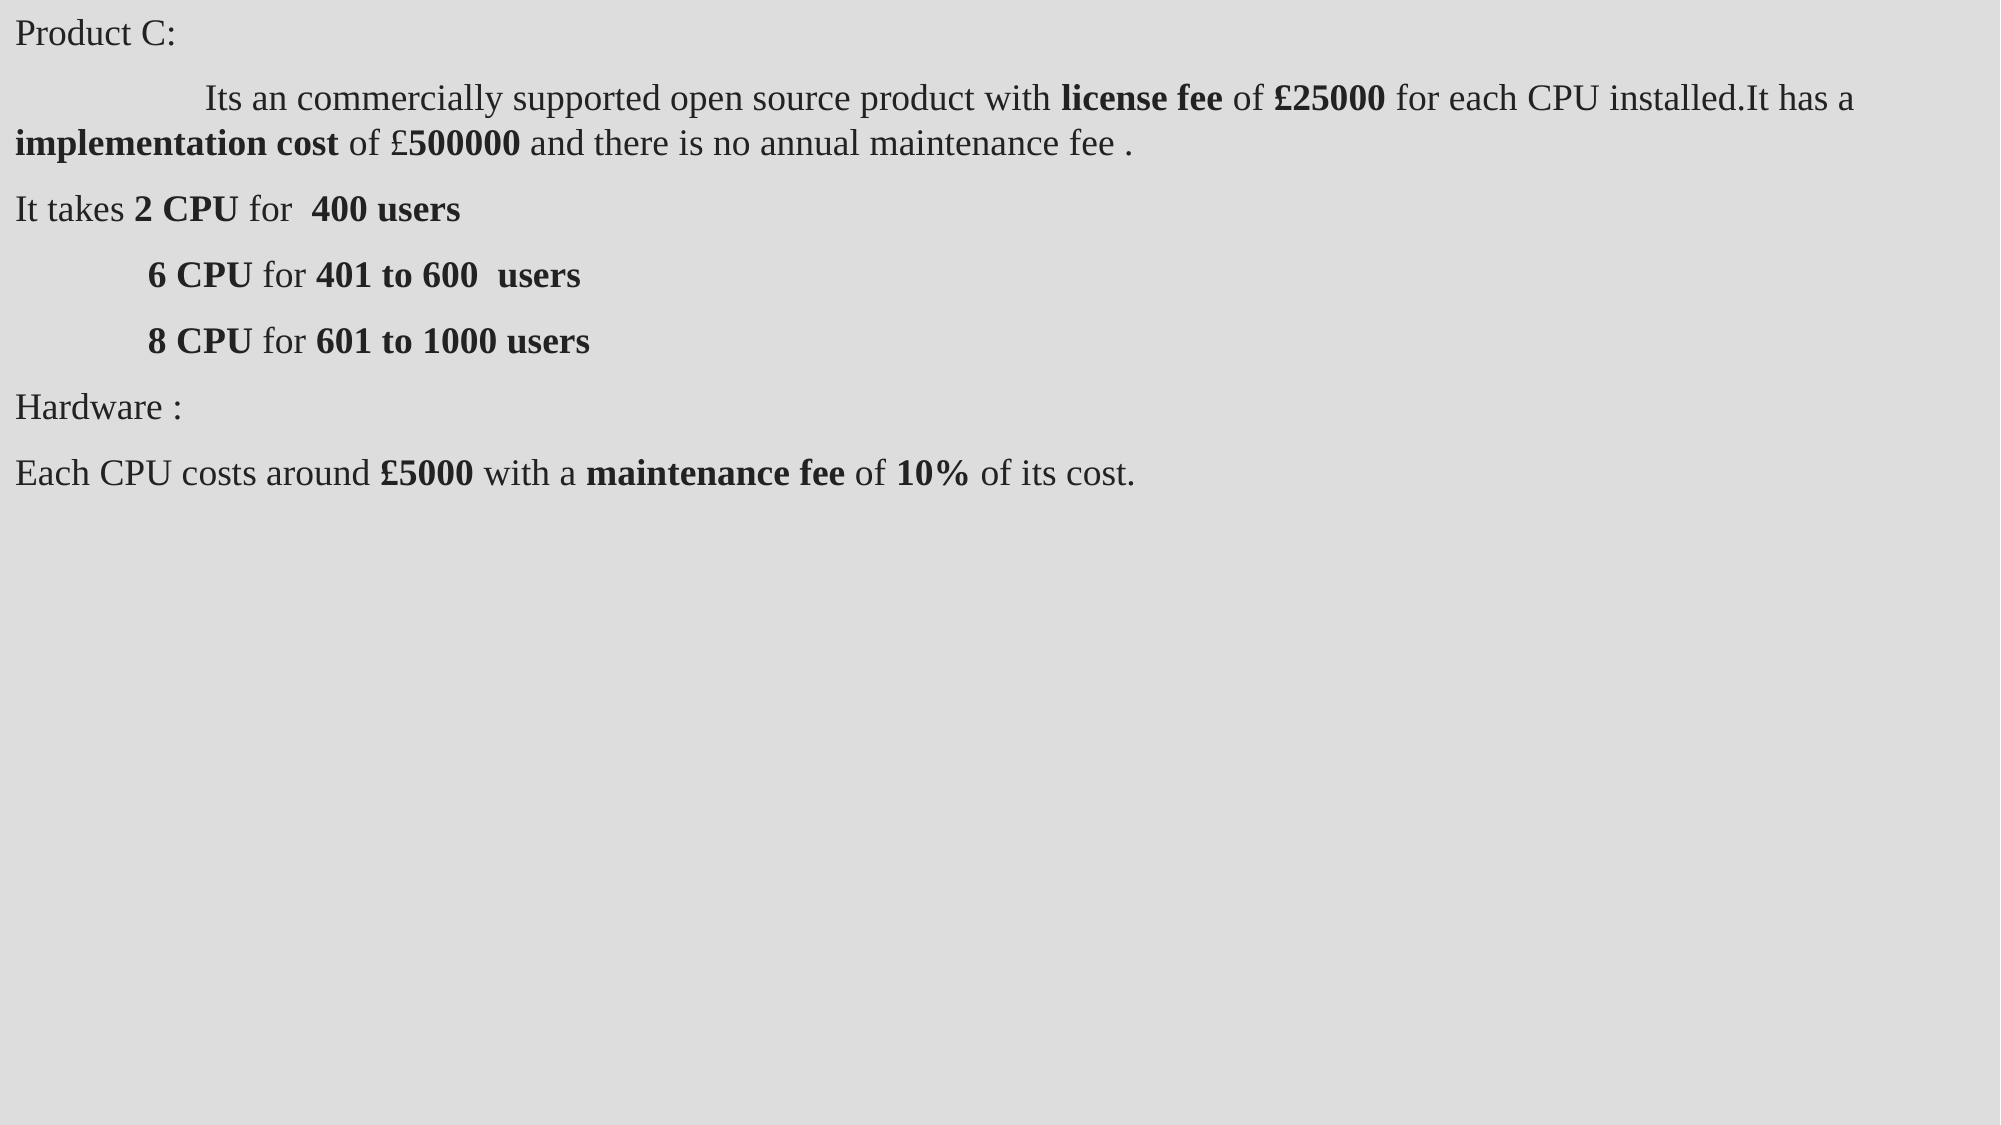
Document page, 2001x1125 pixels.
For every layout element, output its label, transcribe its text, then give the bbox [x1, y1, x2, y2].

list Product C: Its an commercially supported open source product with license fee of £25000 for each CPU installed.It has a implementation cost of £500000 and there is no annual maintenance fee . It takes 2 CPU for 400 users 6 CPU for 401 to 600 users 8 CPU for 601 to 1000 users Hardware : Each CPU costs around £5000 with a maintenance fee of 10% of its cost. [0, 0, 2000, 1125]
